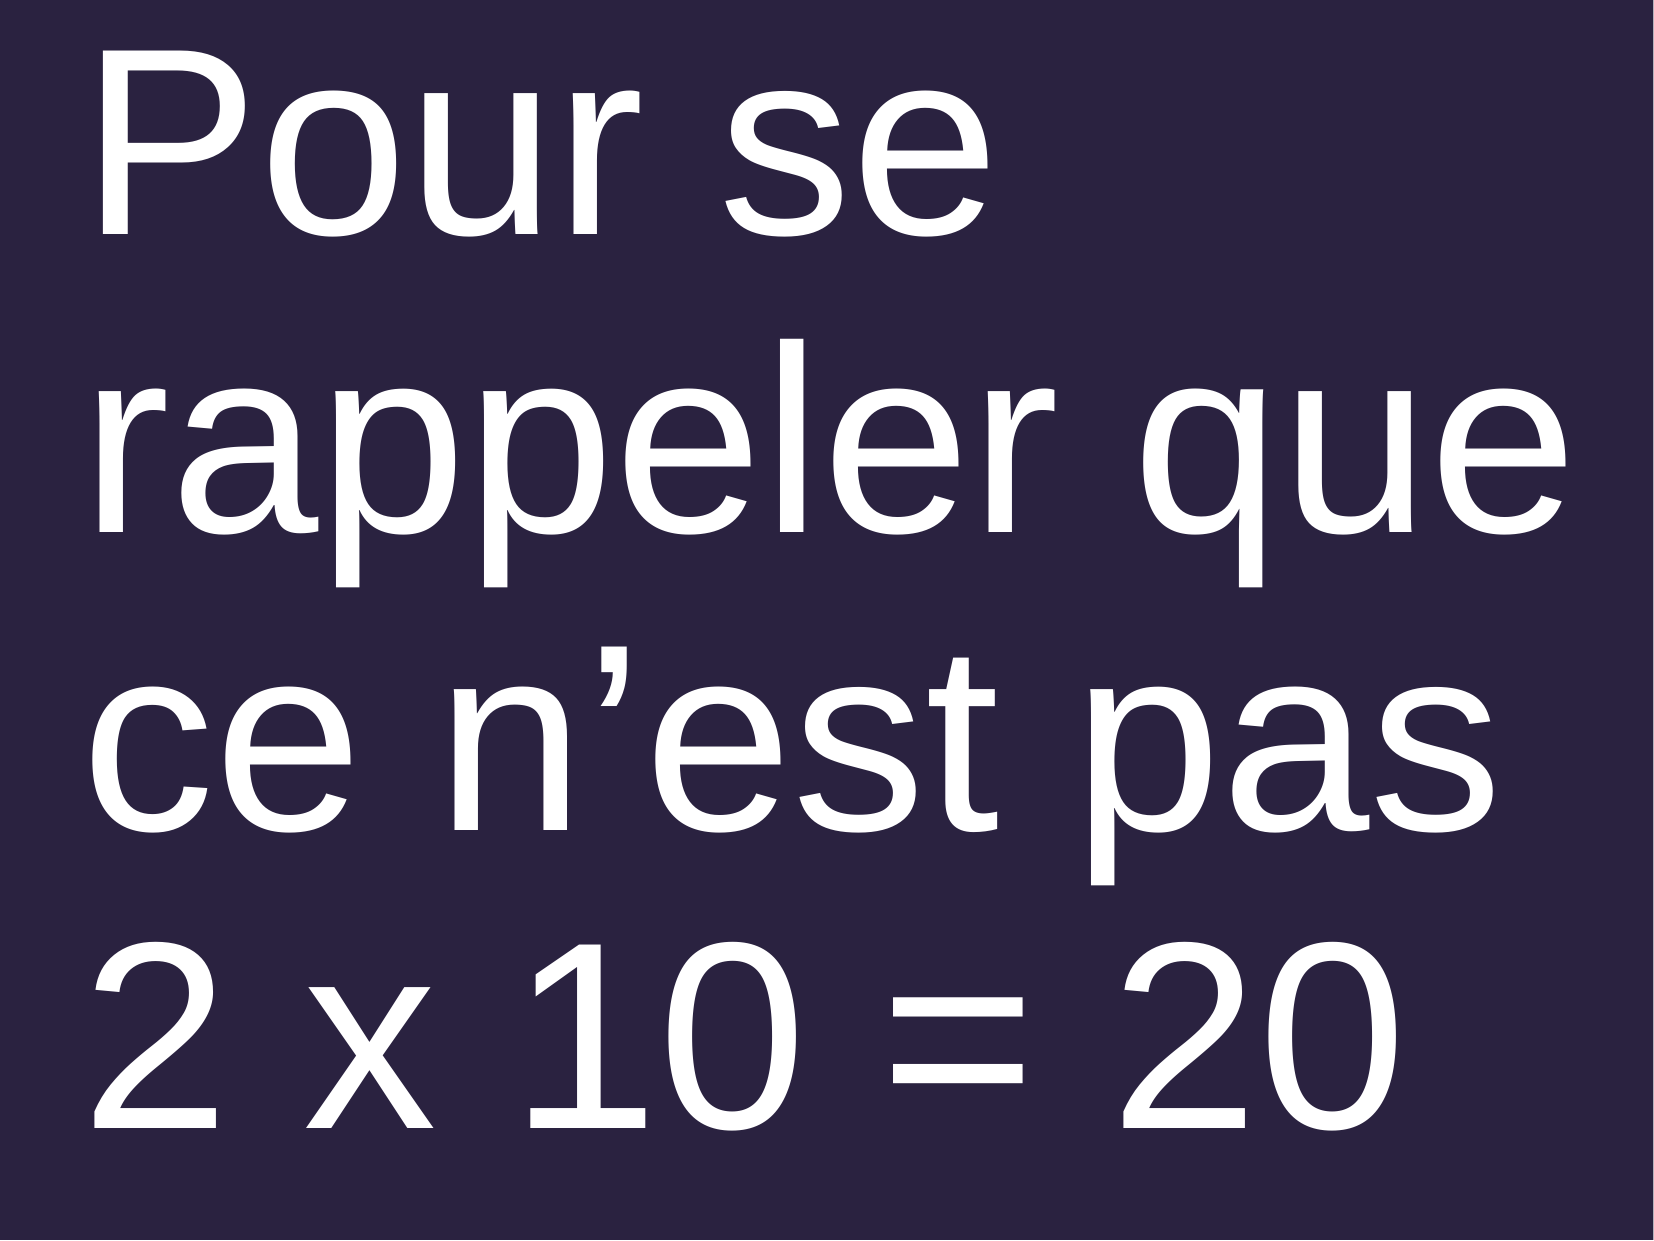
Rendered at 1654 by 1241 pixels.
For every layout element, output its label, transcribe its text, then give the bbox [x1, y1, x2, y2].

title Pour se rappeler que ce n’est pas 2 x 10 = 20 [81, 0, 1654, 1185]
